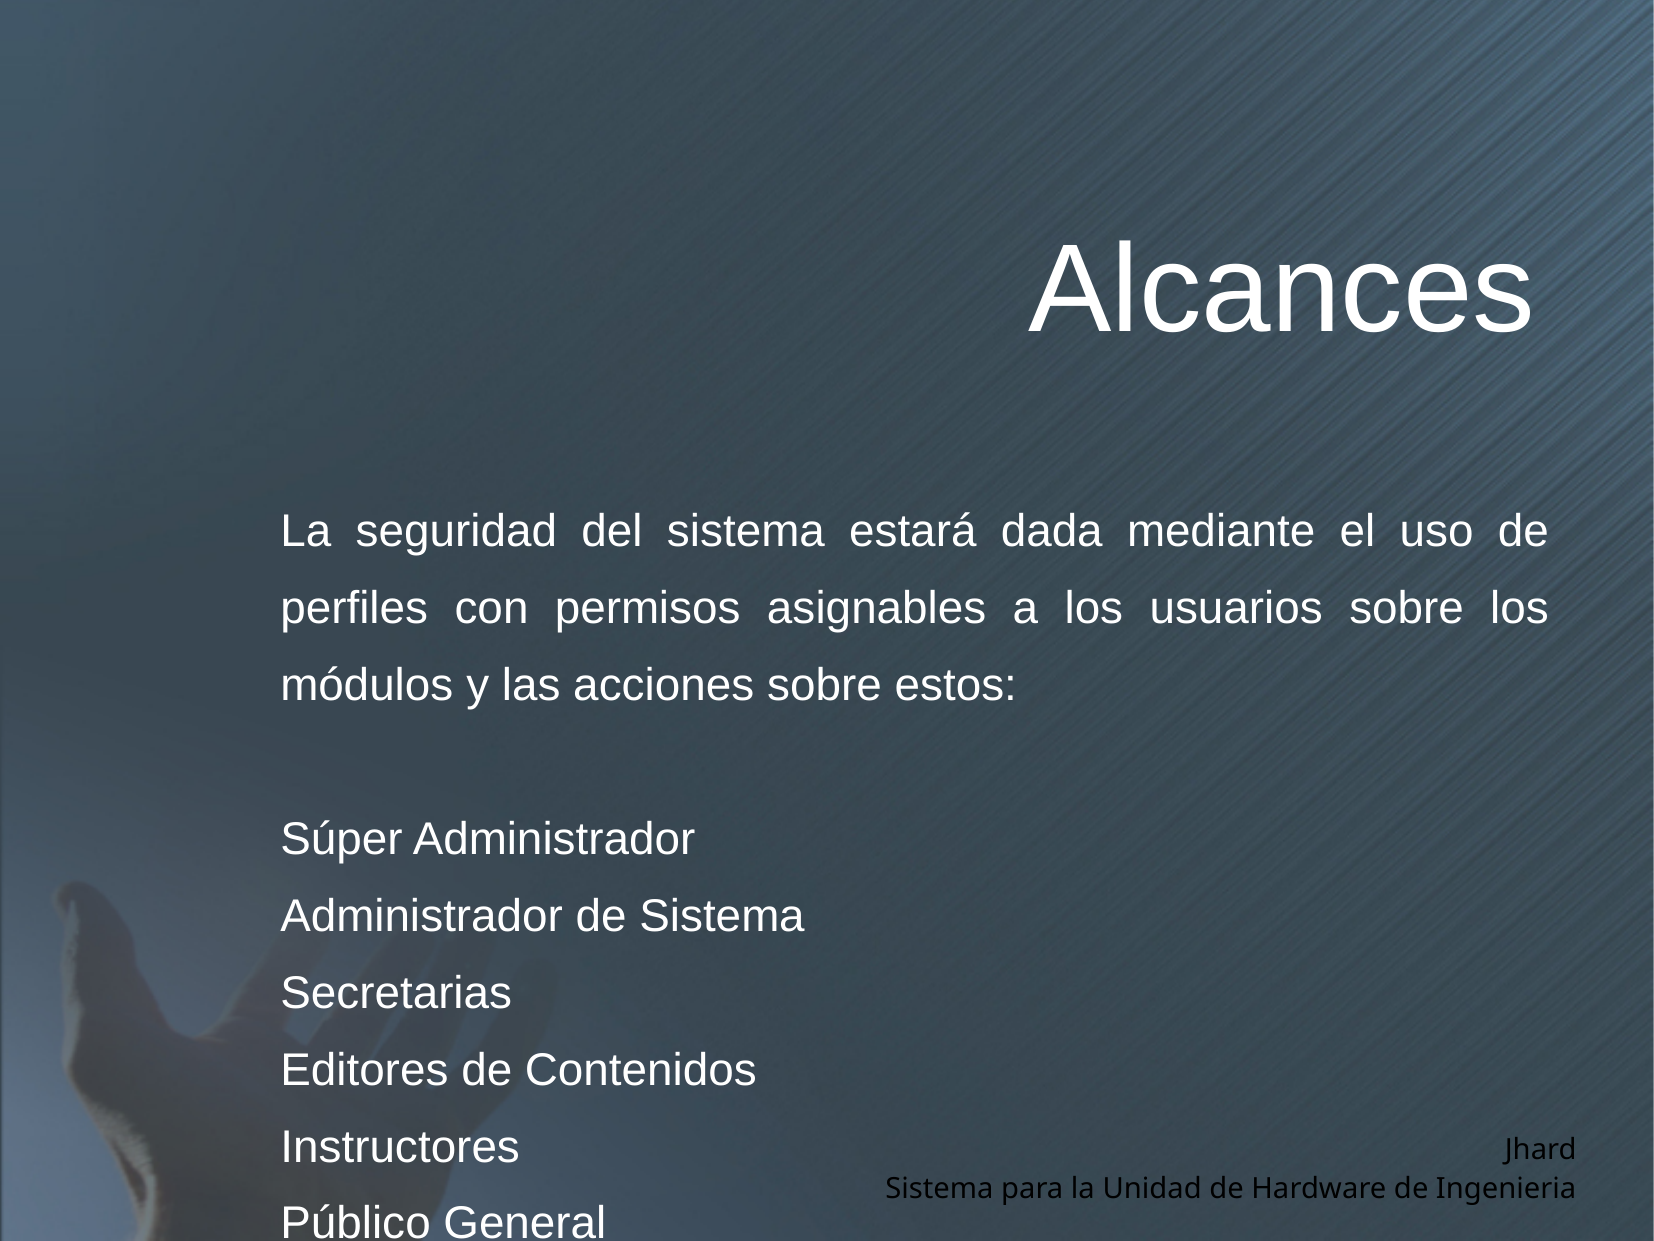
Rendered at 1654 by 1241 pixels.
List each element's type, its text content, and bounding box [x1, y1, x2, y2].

text_box La seguridad del sistema estará dada mediante el uso de perfiles con permisos asignables a los usuarios sobre los módulos y las acciones sobre estos: Súper Administrador Administrador de Sistema Secretarias Editores de Contenidos Instructores Público General [265, 472, 1565, 1228]
title Alcances [584, 191, 1536, 384]
picture [0, 0, 1654, 1241]
